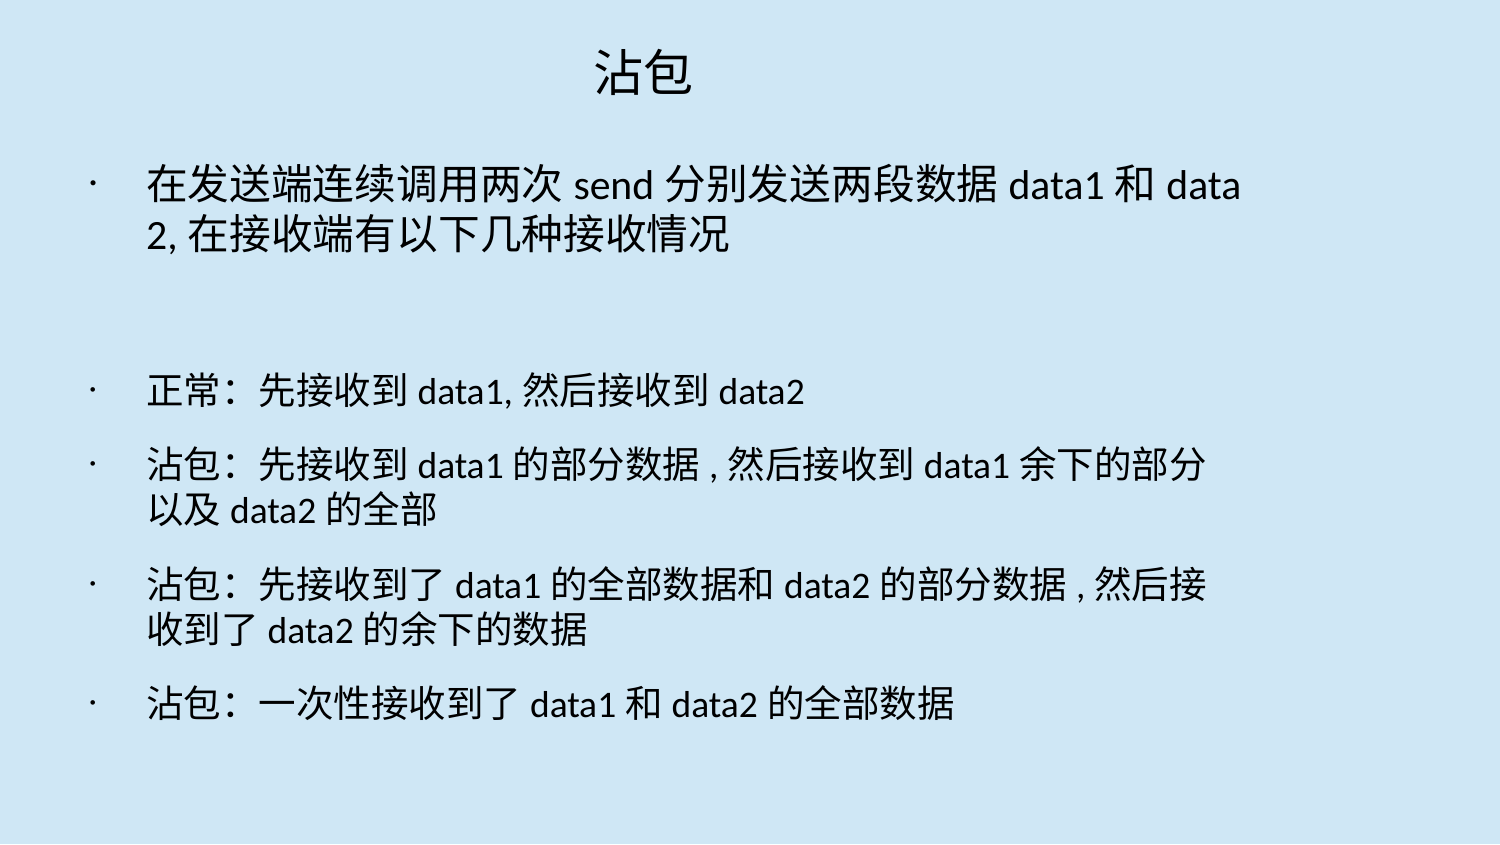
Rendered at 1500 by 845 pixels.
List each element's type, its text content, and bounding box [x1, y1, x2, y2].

title 沾包 [135, 33, 1152, 103]
list 在发送端连续调用两次send分别发送两段数据data1和data2,在接收端有以下几种接收情况 正常：先接收到data1,然后接收到data2 沾包：先接收到data1的部分数据,然后接收到data1余下的部分以及data2的全部 沾包：先接收到了data1的全部数据和data2的部分数据,然后接收到了data2的余下的数据 沾包：一次性接收到了data1和data2的全部数据 [75, 150, 1258, 730]
